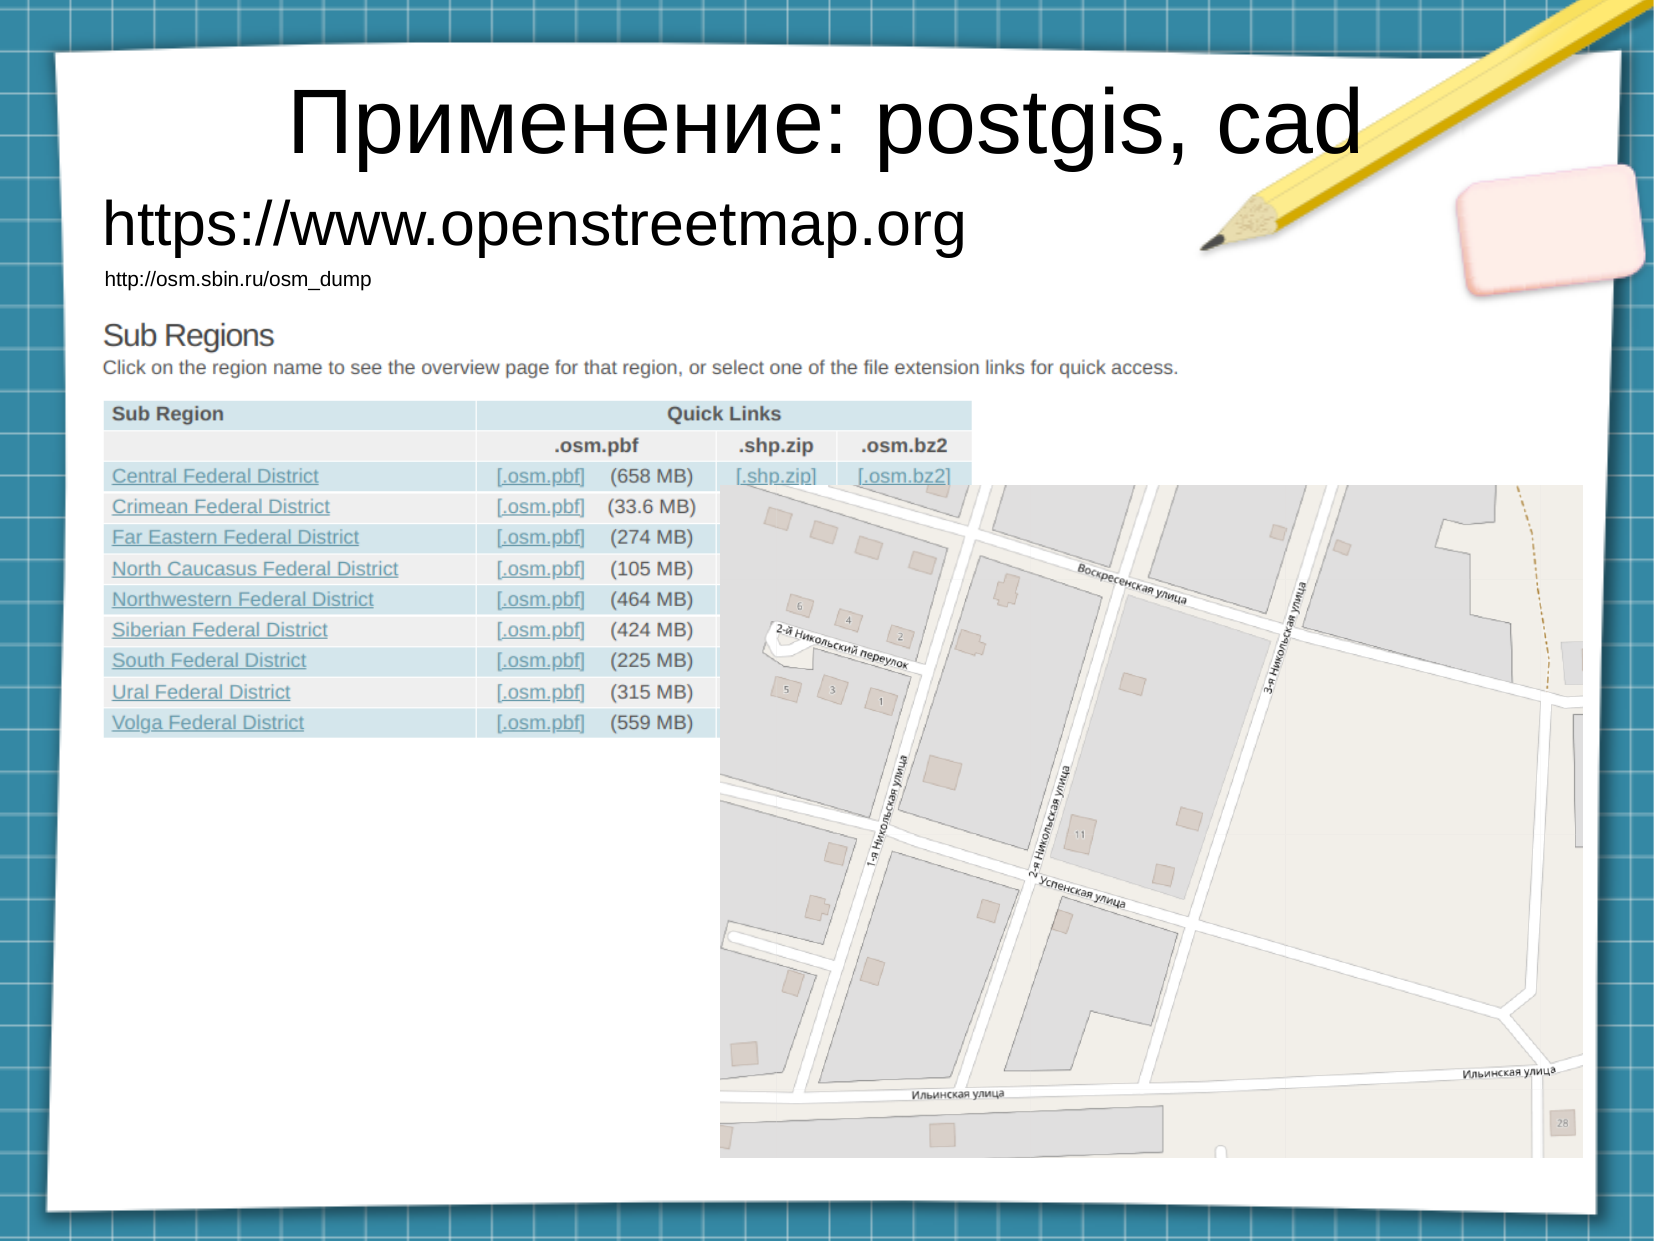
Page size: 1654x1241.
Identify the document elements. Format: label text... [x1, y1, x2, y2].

title Применение: postgis, cad [59, 19, 1595, 225]
picture [0, 0, 1654, 1241]
list https://www.openstreetmap.org [35, 188, 993, 277]
text_box http://osm.sbin.ru/osm_dump [89, 259, 414, 322]
